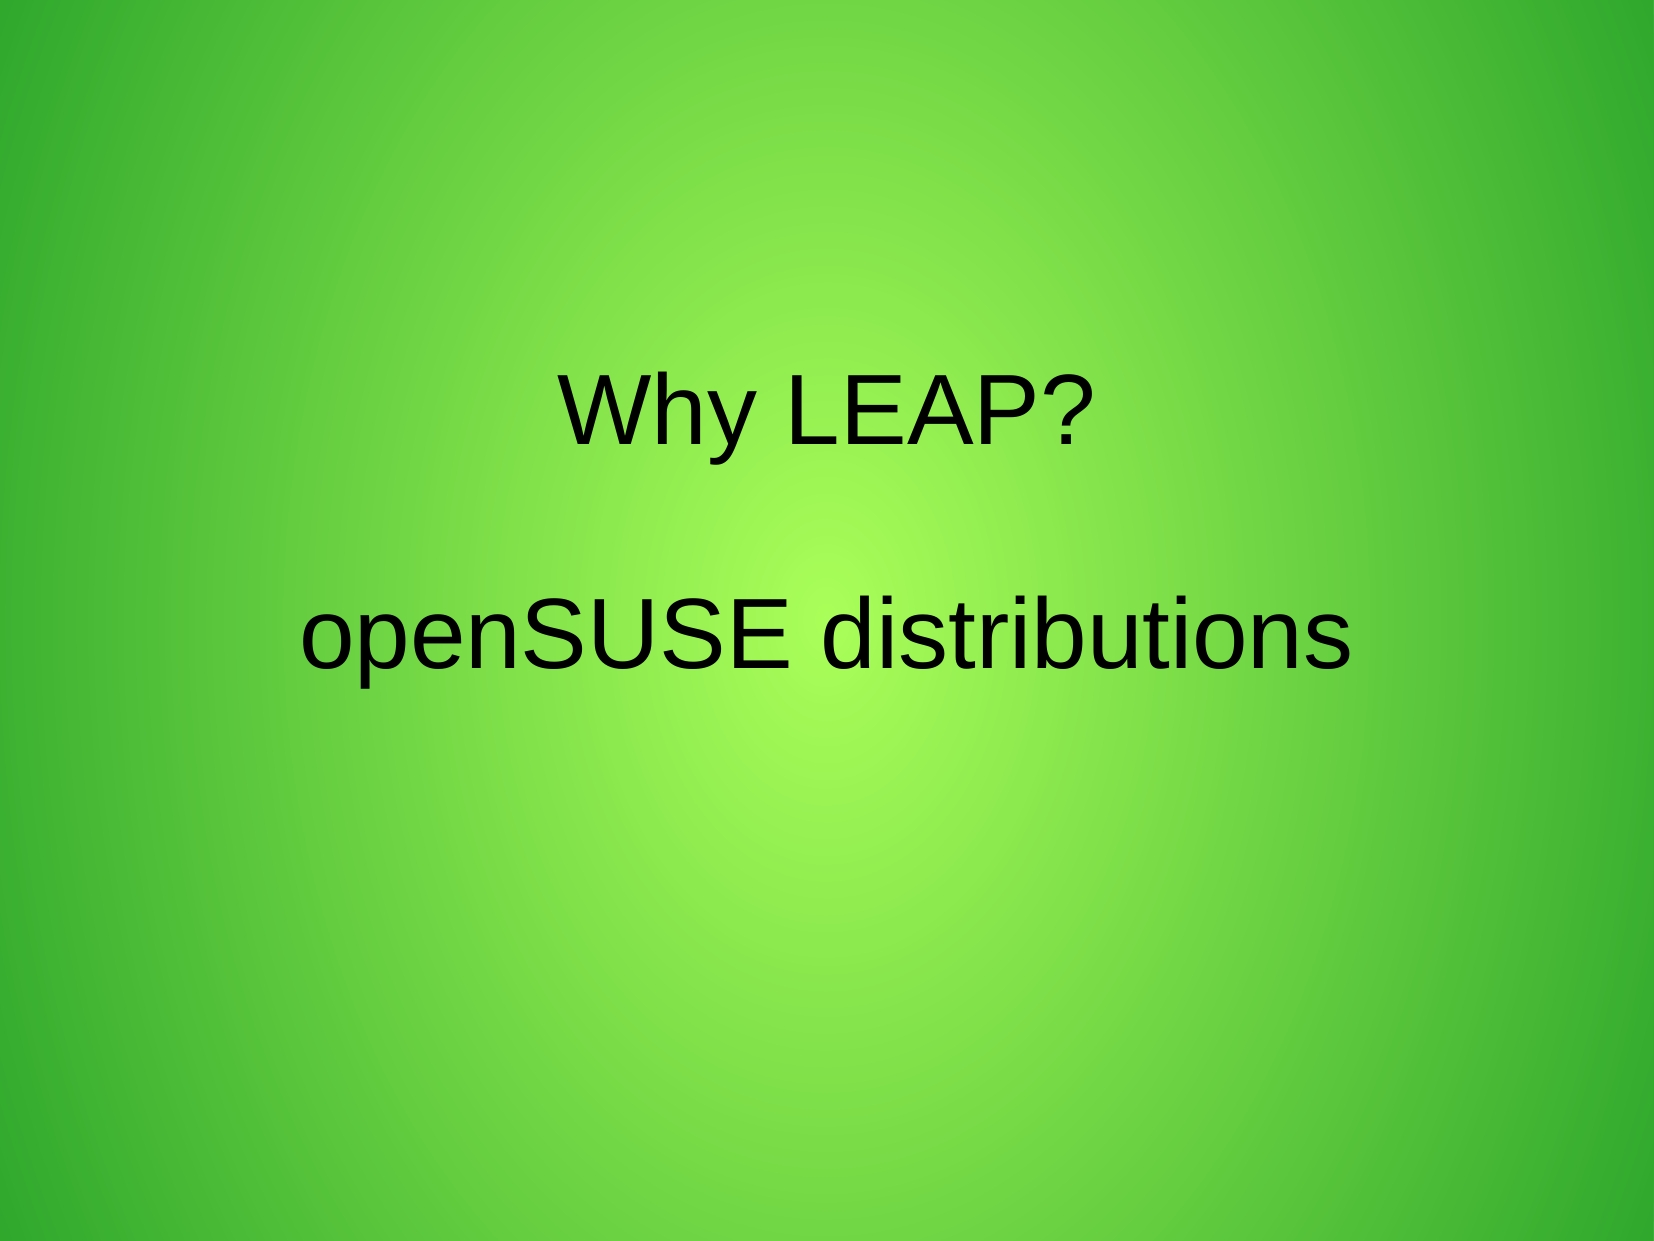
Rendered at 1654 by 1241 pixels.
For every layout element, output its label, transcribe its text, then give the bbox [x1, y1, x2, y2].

subtitle Why LEAP? openSUSE distributions [82, 47, 1571, 997]
